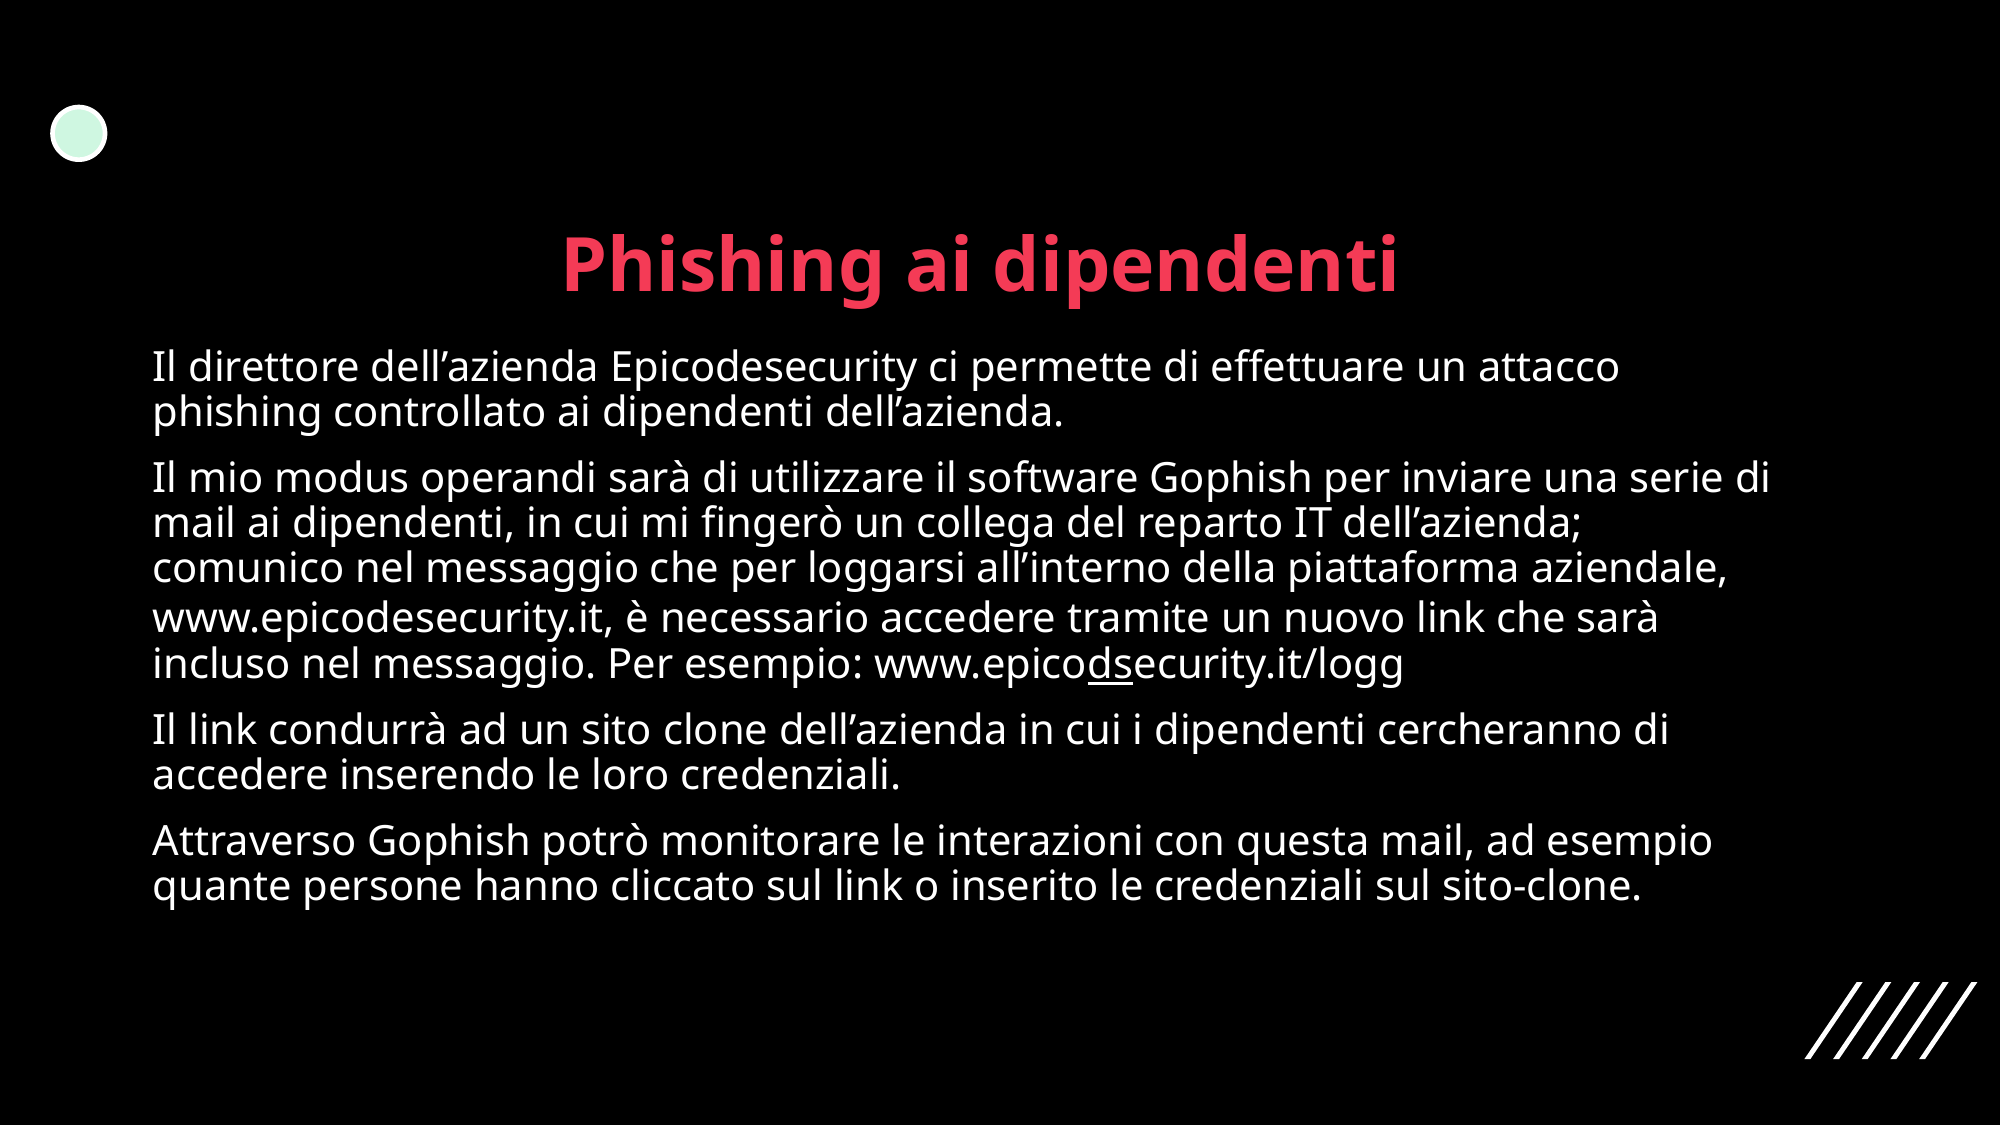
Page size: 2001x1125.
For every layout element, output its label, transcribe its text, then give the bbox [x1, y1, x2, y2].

list Il direttore dell’azienda Epicodesecurity ci permette di effettuare un attacco phishing controllato ai dipendenti dell’azienda. Il mio modus operandi sarà di utilizzare il software Gophish per inviare una serie di mail ai dipendenti, in cui mi fingerò un collega del reparto IT dell’azienda; comunico nel messaggio che per loggarsi all’interno della piattaforma aziendale, www.epicodesecurity.it, è necessario accedere tramite un nuovo link che sarà incluso nel messaggio. Per esempio: www.epicodsecurity.it/logg Il link condurrà ad un sito clone dell’azienda in cui i dipendenti cercheranno di accedere inserendo le loro credenziali. Attraverso Gophish potrò monitorare le interazioni con questa mail, ad esempio quante persone hanno cliccato sul link o inserito le credenziali sul sito-clone. [137, 337, 1794, 963]
title Phishing ai dipendenti [545, 52, 2000, 315]
